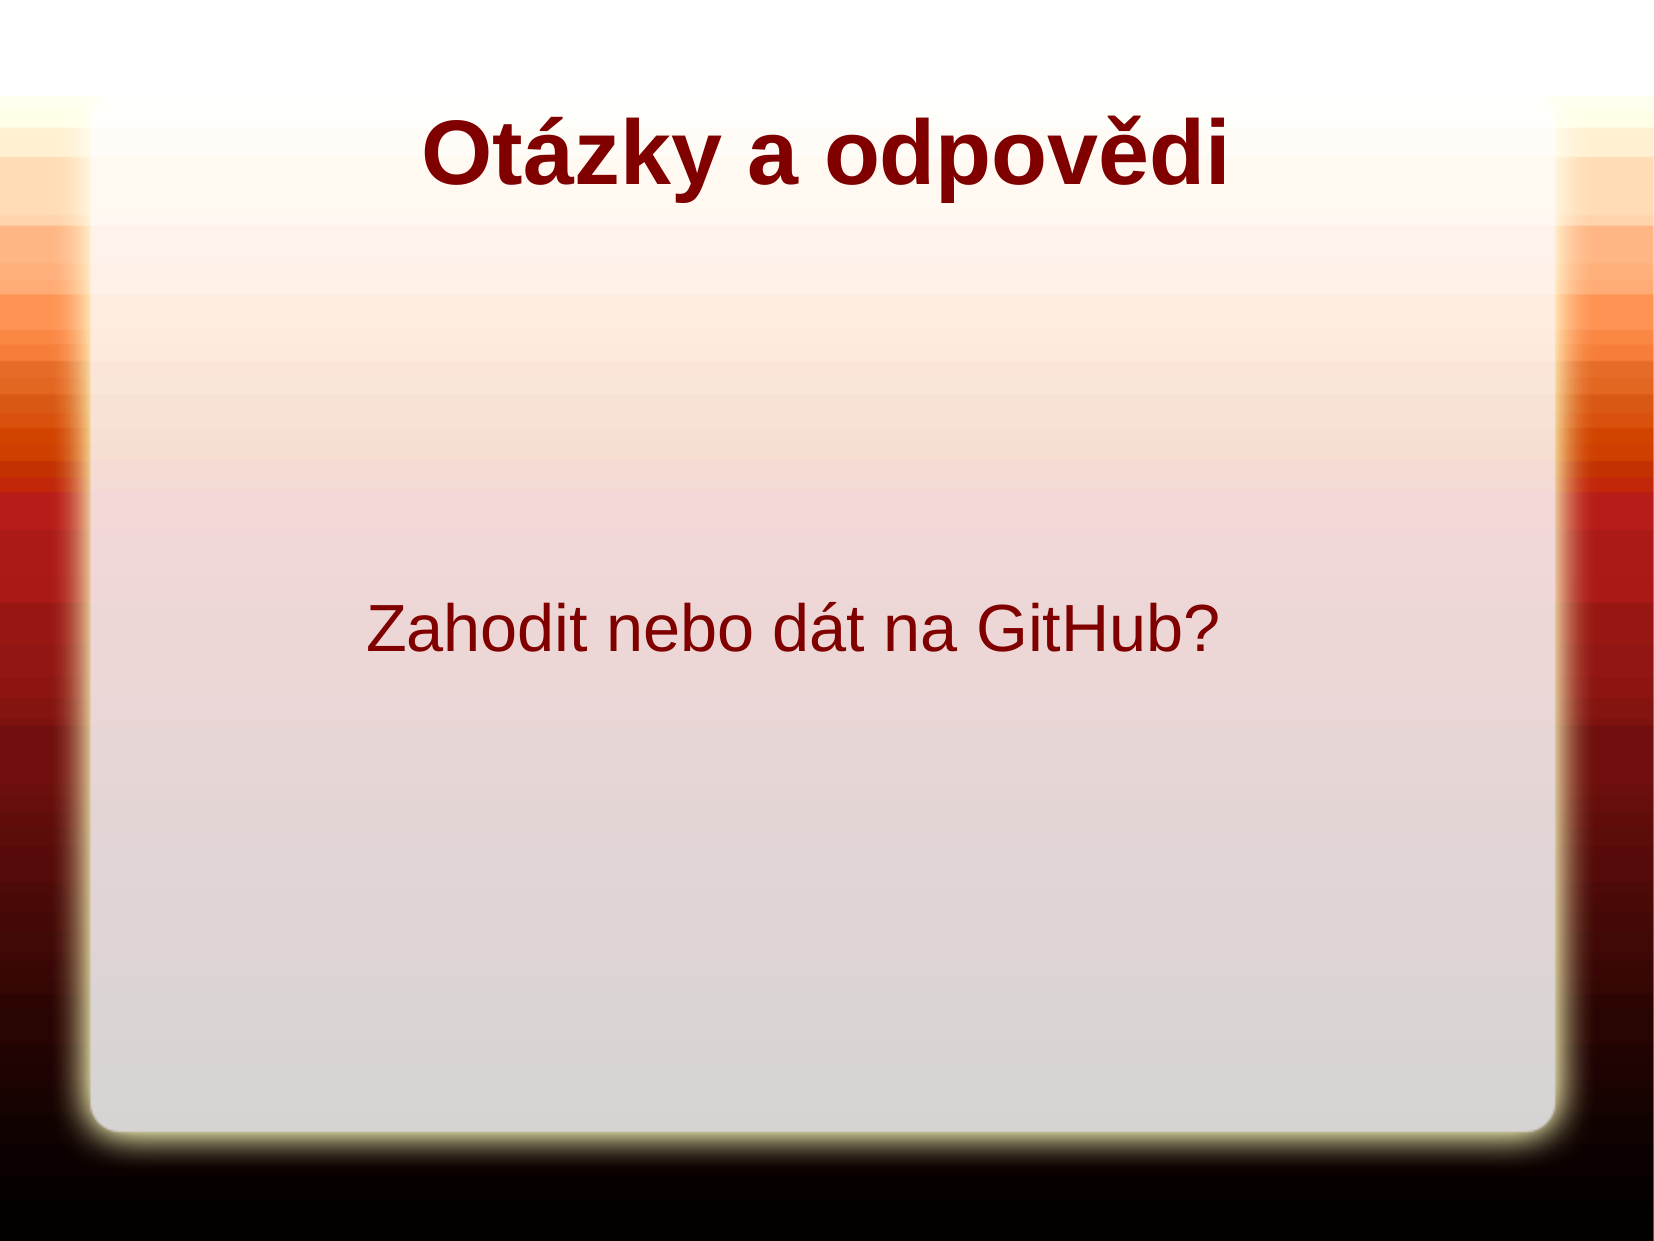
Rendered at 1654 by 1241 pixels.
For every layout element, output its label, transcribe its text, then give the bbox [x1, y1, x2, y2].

picture [0, 0, 1654, 1241]
title Otázky a odpovědi [118, 49, 1536, 257]
list Zahodit nebo dát na GitHub? [295, 590, 1654, 739]
